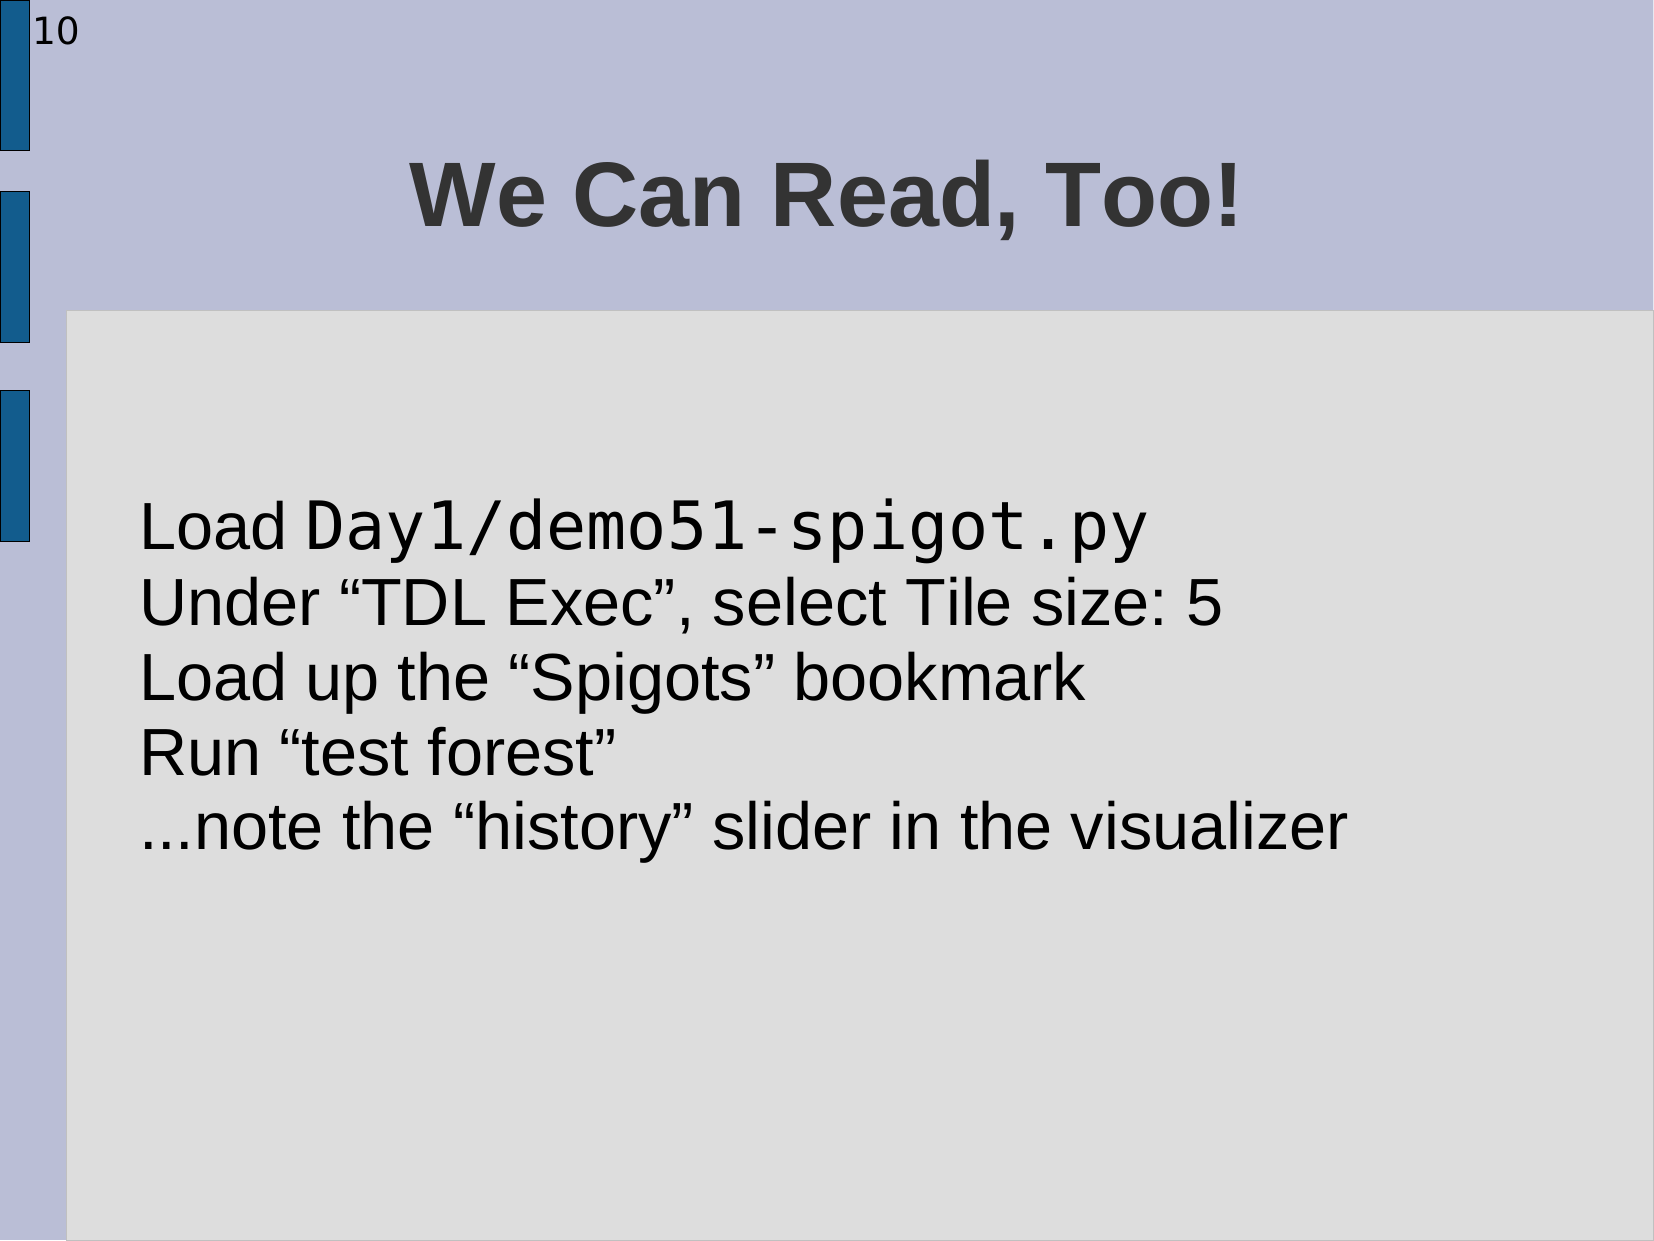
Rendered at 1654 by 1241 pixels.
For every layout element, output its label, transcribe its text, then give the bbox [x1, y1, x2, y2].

text_box 14 [19, 2, 254, 76]
list Load Day1/demo51-spigot.py Under “TDL Exec”, select Tile size: 5 Load up the “Spigots” bookmark Run “test forest” ...note the “history” slider in the visualizer [121, 487, 1534, 1112]
title We Can Read, Too! [121, 91, 1534, 299]
